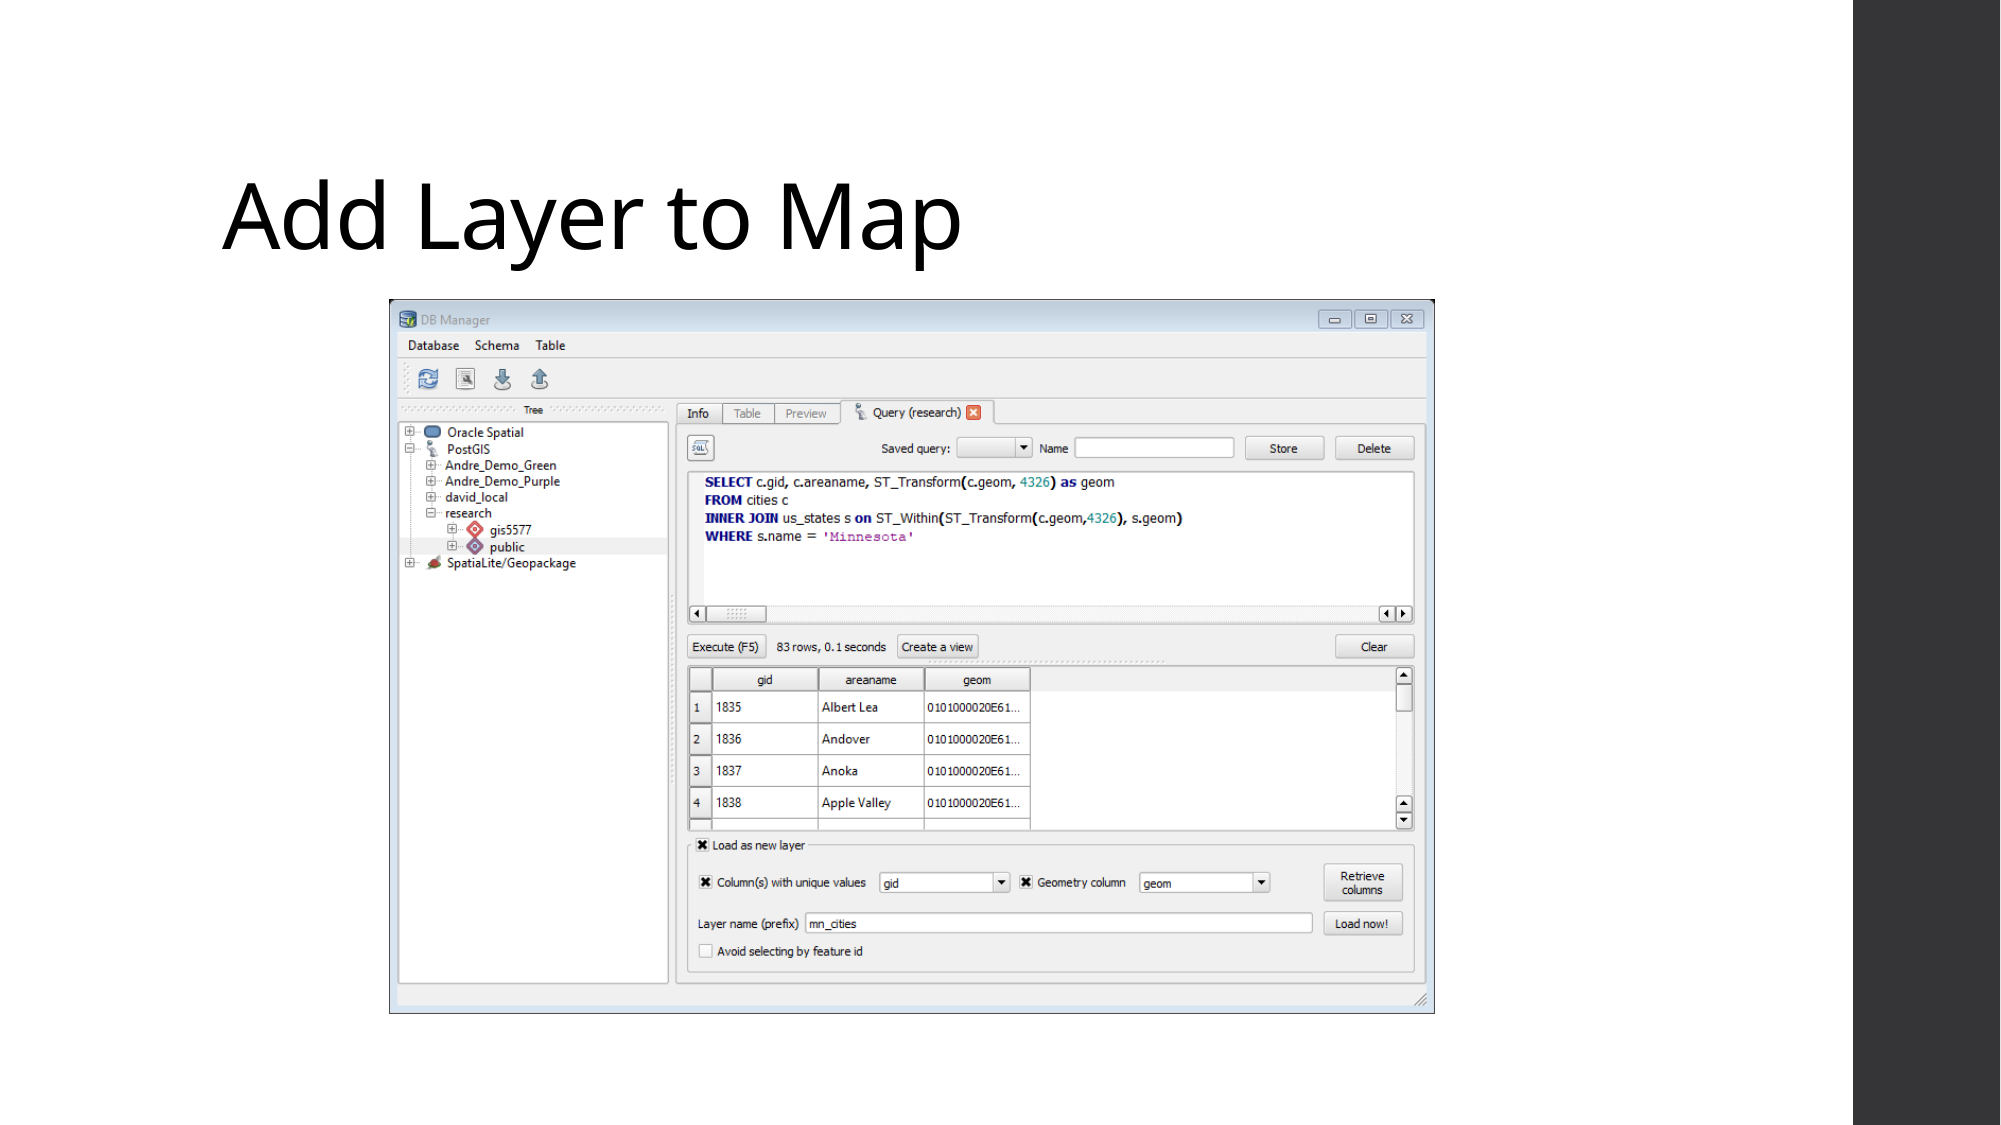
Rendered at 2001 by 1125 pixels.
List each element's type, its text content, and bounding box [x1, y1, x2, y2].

picture [389, 299, 1435, 1014]
title Add Layer to Map [206, 60, 1797, 278]
